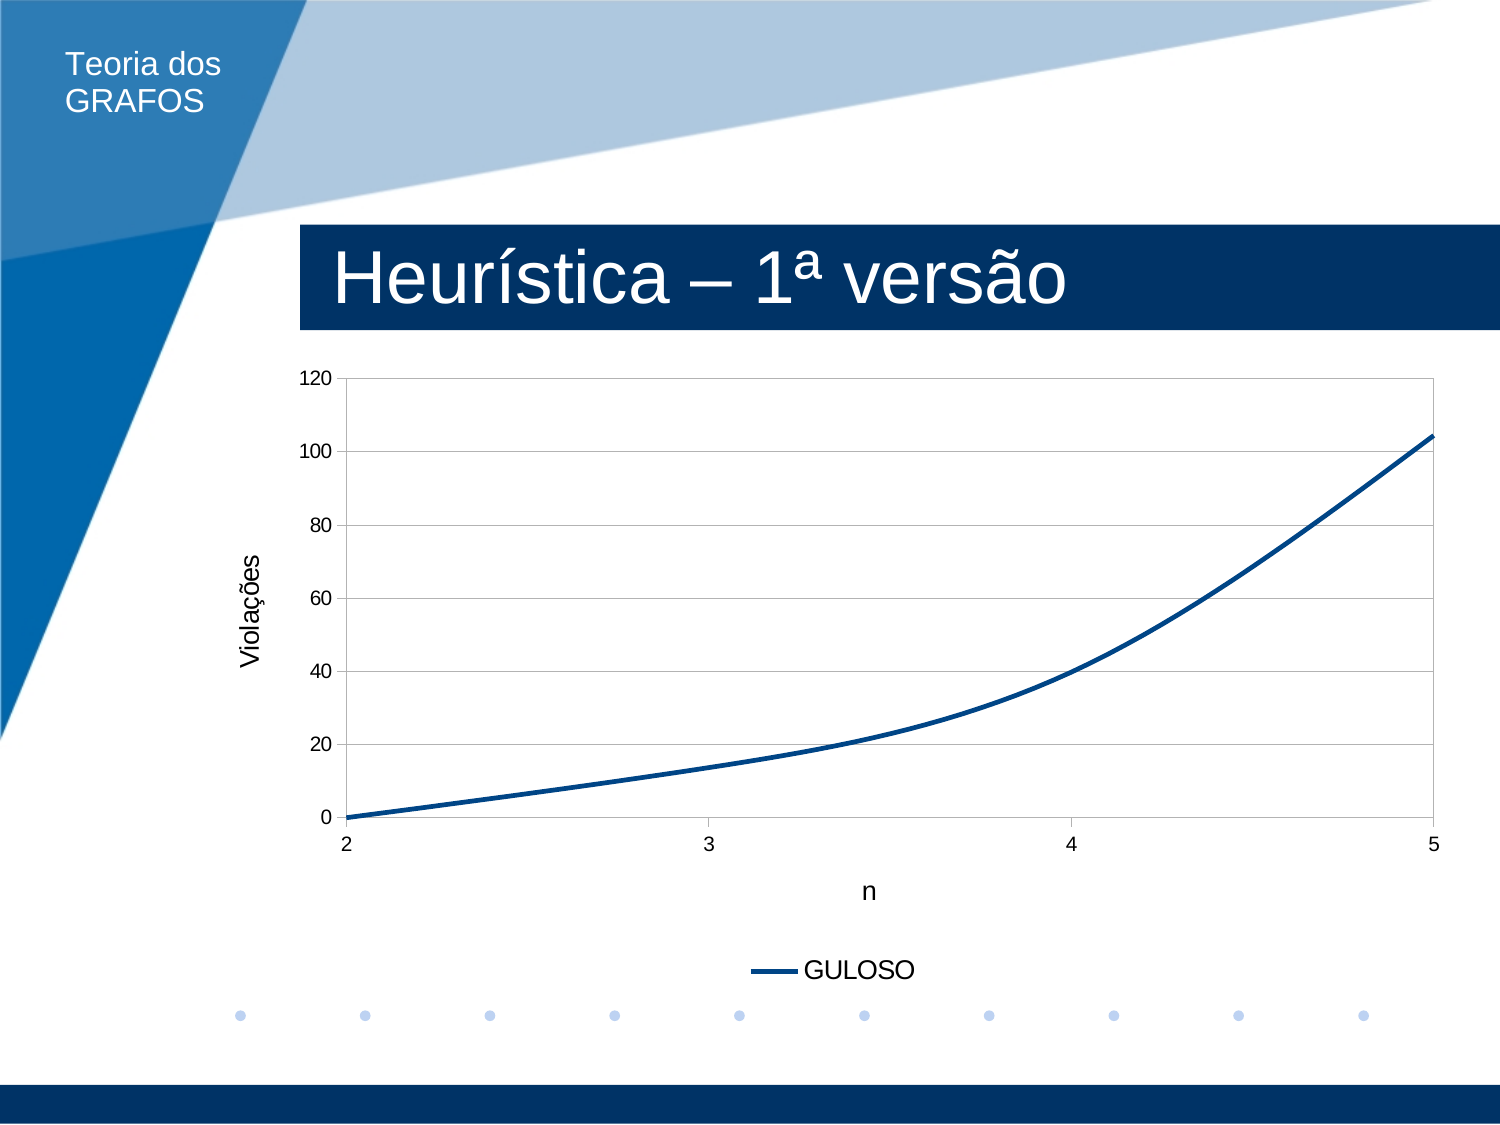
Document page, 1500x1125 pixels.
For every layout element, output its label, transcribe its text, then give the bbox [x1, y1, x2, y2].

title Heurística – 1ª versão [300, 224, 1500, 331]
chart [200, 354, 1465, 993]
picture [0, 0, 1500, 842]
